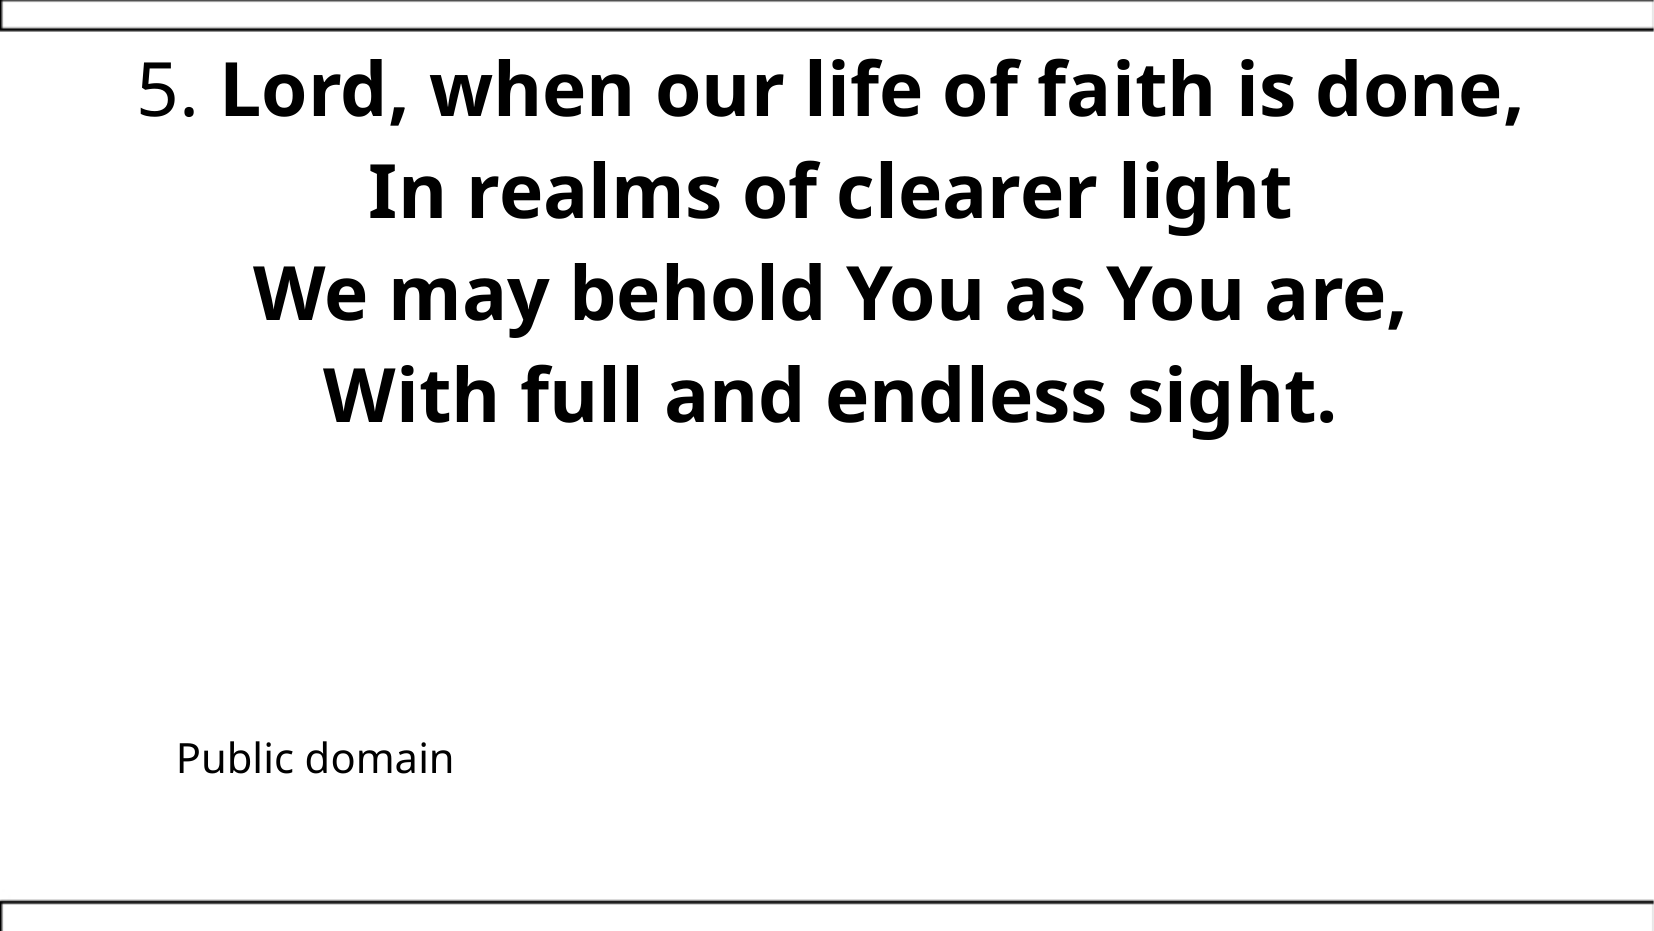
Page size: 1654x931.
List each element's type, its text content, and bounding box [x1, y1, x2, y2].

text_box 5. Lord, when our life of faith is done, In realms of clearer light We may behold You as You are, With full and endless sight. Public domain [96, 28, 1567, 847]
picture [0, 0, 1654, 931]
